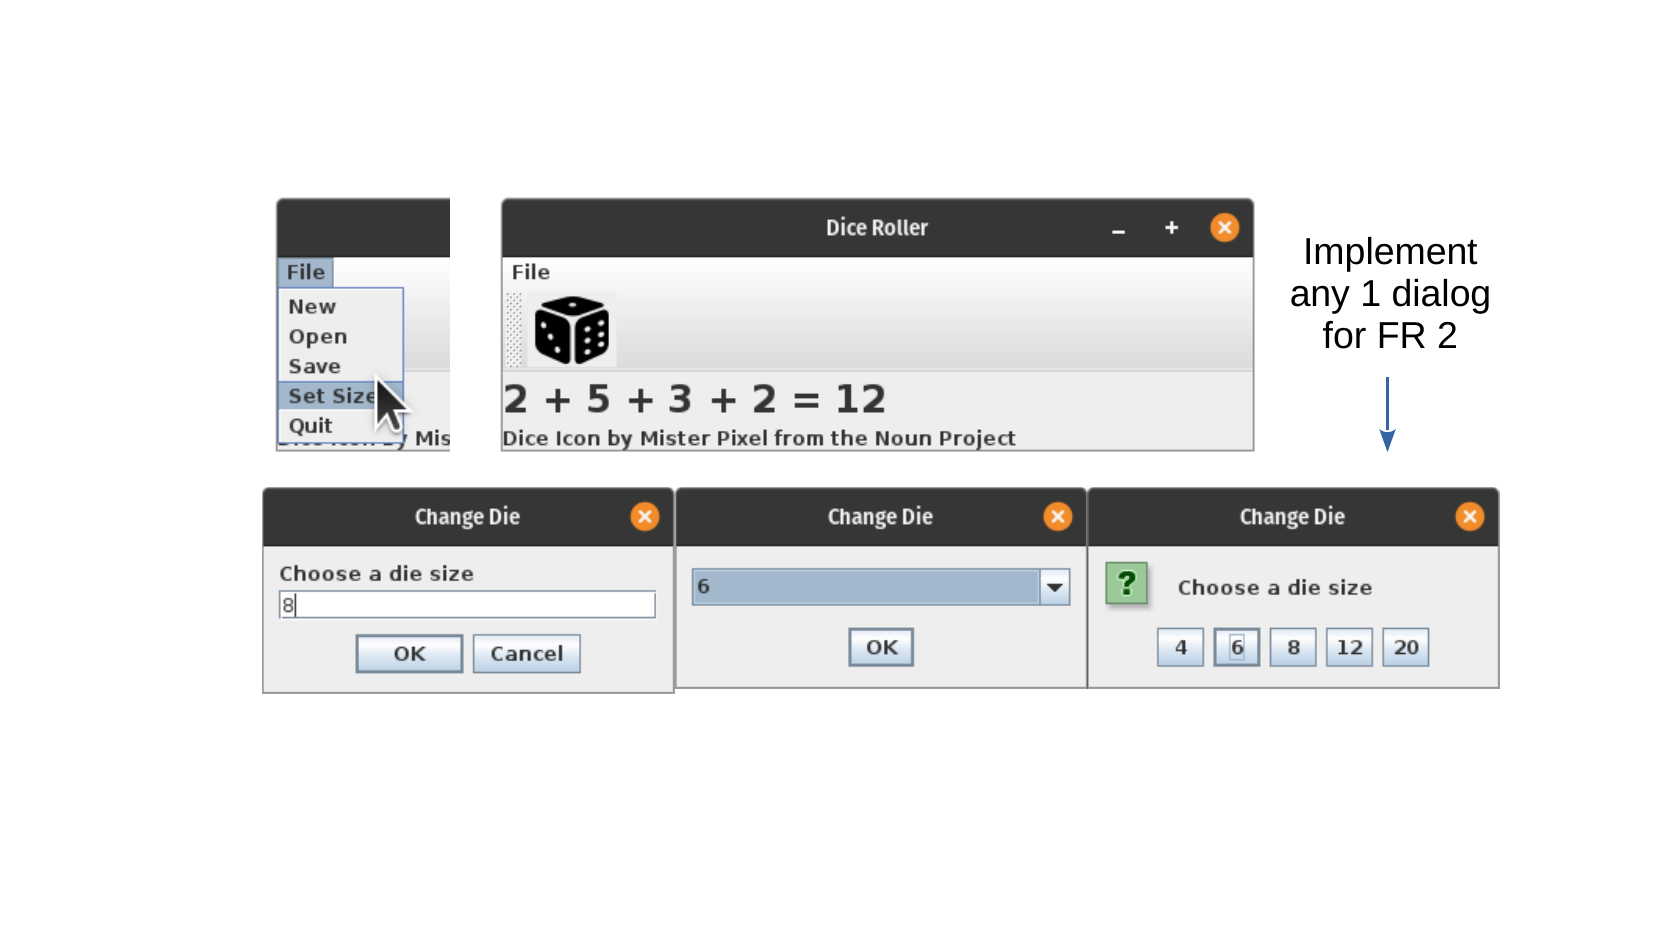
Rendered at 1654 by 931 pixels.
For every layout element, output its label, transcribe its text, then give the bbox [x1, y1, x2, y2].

picture [262, 187, 450, 466]
picture [487, 187, 1269, 466]
picture [262, 487, 1500, 694]
text_box Implement any 1 dialog for FR 2 [1275, 223, 1507, 365]
